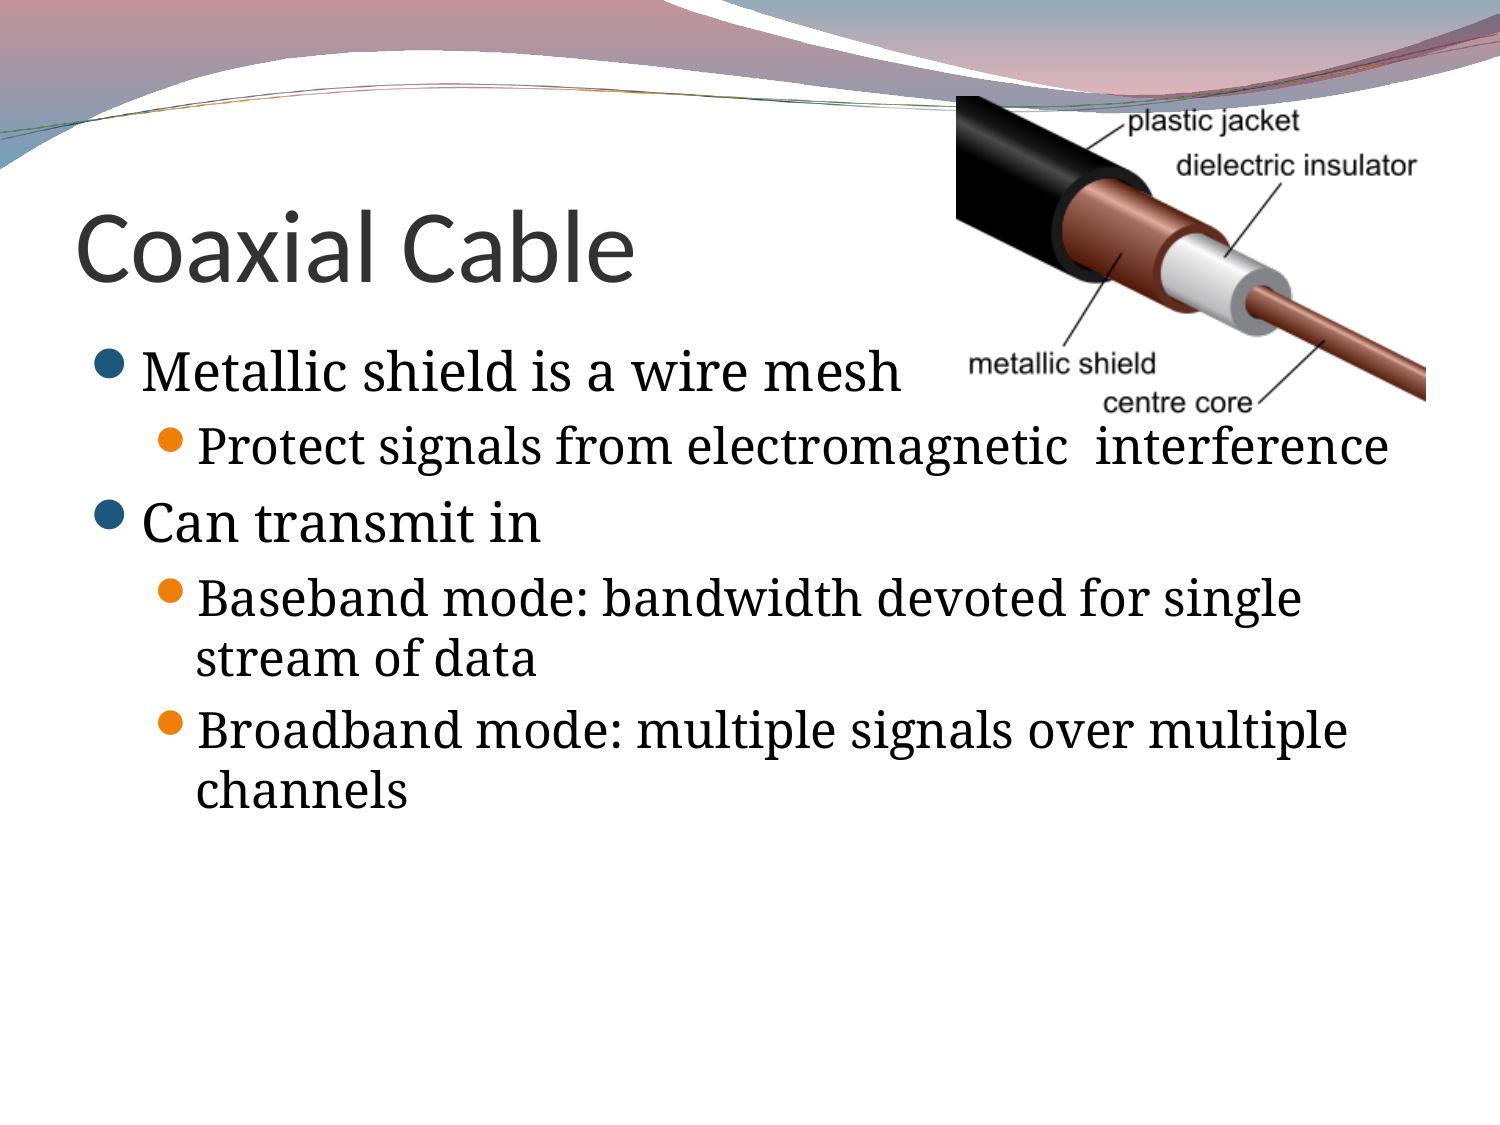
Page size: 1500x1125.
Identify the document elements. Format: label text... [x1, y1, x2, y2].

title Coaxial Cable [75, 115, 956, 304]
list Metallic shield is a wire mesh Protect signals from electromagnetic interference Can transmit in Baseband mode: bandwidth devoted for single stream of data Broadband mode: multiple signals over multiple channels [75, 329, 1426, 1050]
picture [0, 33, 1500, 426]
